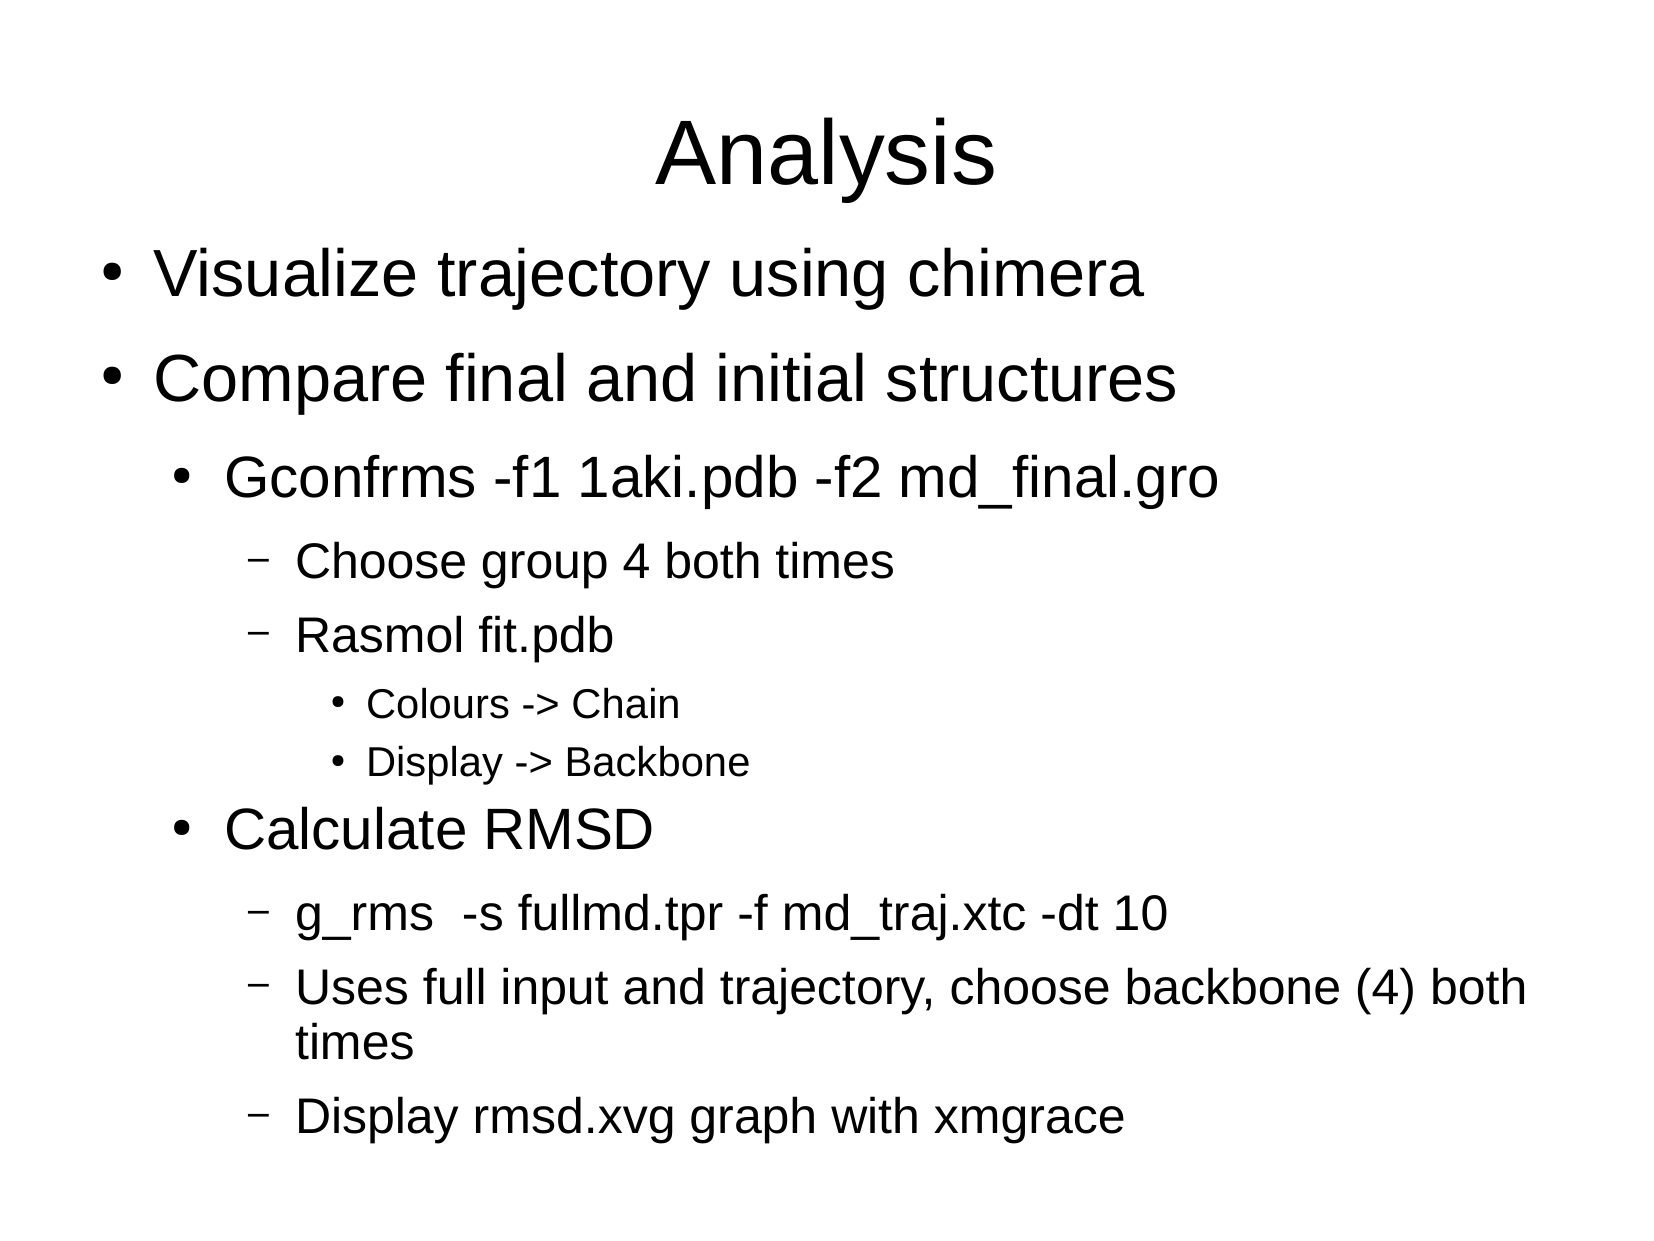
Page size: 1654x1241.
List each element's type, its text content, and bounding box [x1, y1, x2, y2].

list Visualize trajectory using chimera Compare final and initial structures Gconfrms -f1 1aki.pdb -f2 md_final.gro Choose group 4 both times Rasmol fit.pdb Colours -> Chain Display -> Backbone Calculate RMSD g_rms -s fullmd.tpr -f md_traj.xtc -dt 10 Uses full input and trajectory, choose backbone (4) both times Display rmsd.xvg graph with xmgrace [82, 236, 1571, 1176]
title Analysis [82, 56, 1571, 236]
